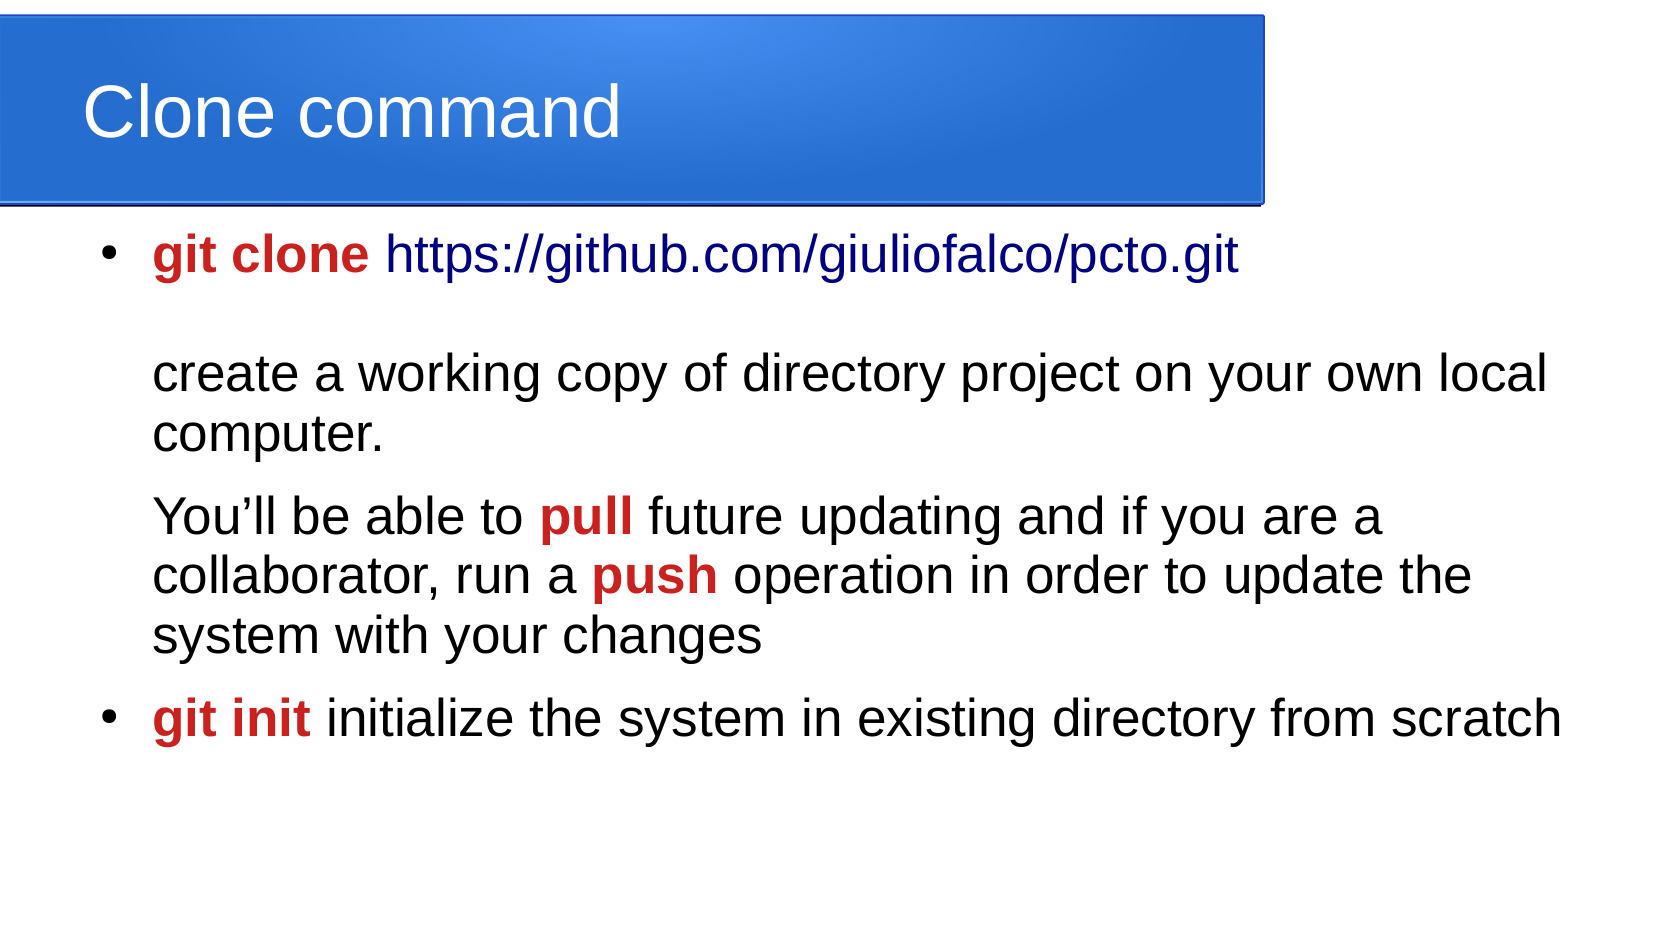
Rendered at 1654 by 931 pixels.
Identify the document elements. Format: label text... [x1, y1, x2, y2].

list git clone https://github.com/giuliofalco/pcto.git create a working copy of directory project on your own local computer. You’ll be able to pull future updating and if you are a collaborator, run a push operation in order to update the system with your changes git init initialize the system in existing directory from scratch [82, 224, 1571, 764]
title Clone command [82, 35, 1235, 189]
